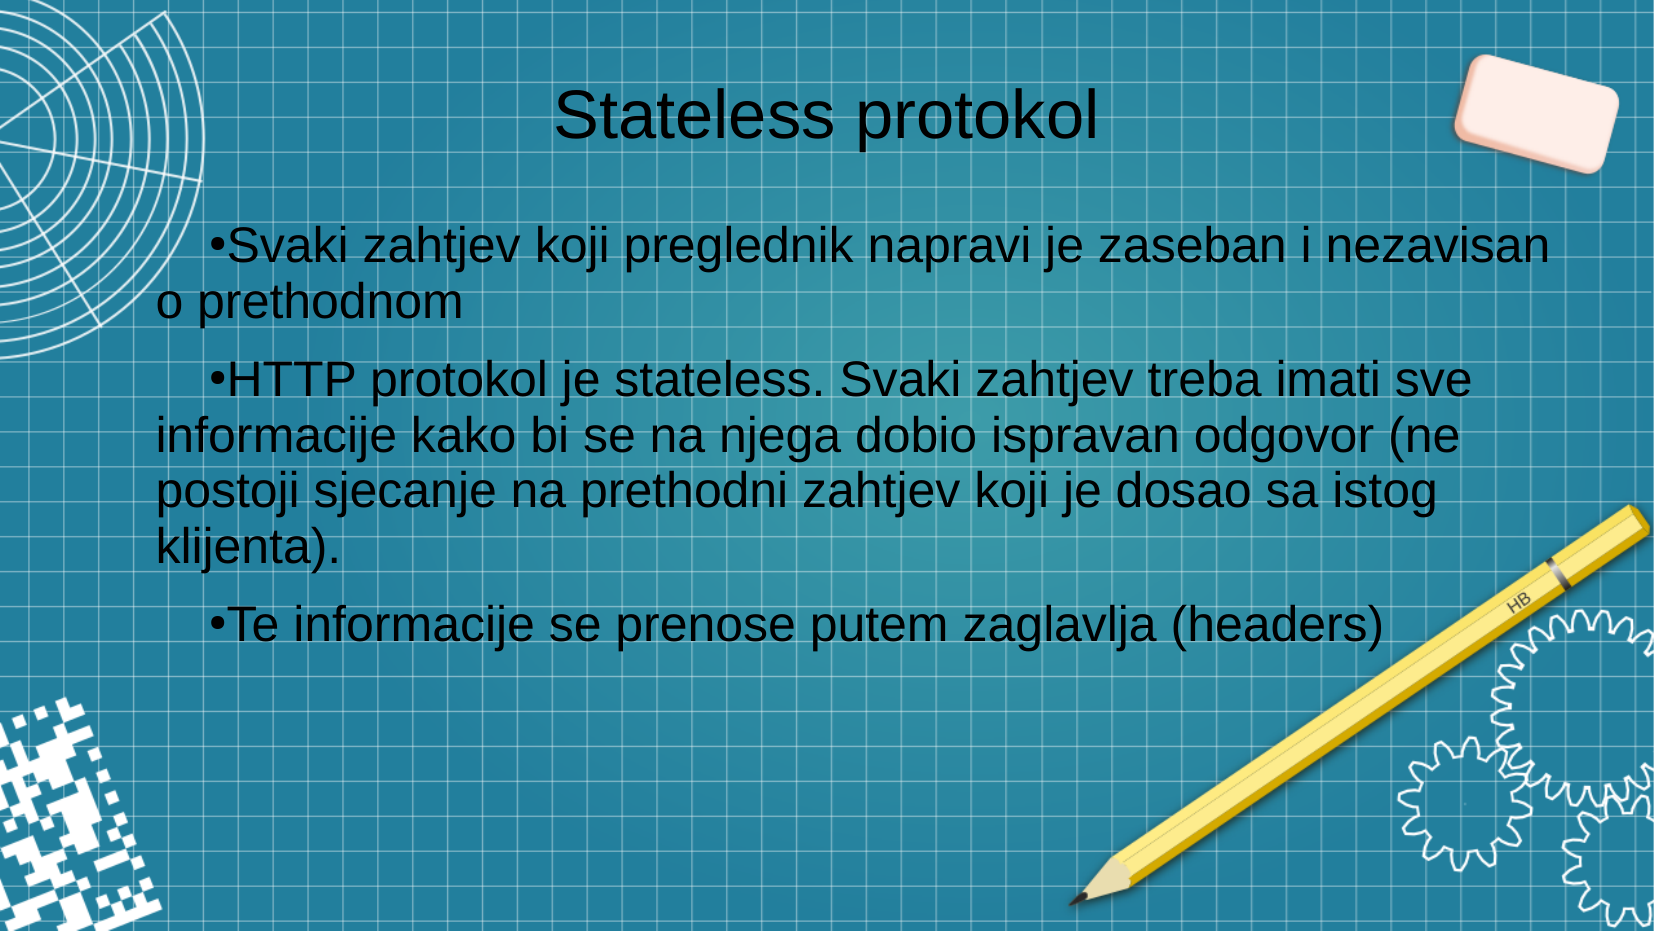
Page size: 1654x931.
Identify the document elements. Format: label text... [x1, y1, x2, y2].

title Stateless protokol [82, 37, 1571, 193]
list Svaki zahtjev koji preglednik napravi je zaseban i nezavisan o prethodnom HTTP protokol je stateless. Svaki zahtjev treba imati sve informacije kako bi se na njega dobio ispravan odgovor (ne postoji sjecanje na prethodni zahtjev koji je dosao sa istog klijenta). Te informacije se prenose putem zaglavlja (headers) [82, 217, 1571, 758]
picture [0, 0, 1654, 931]
